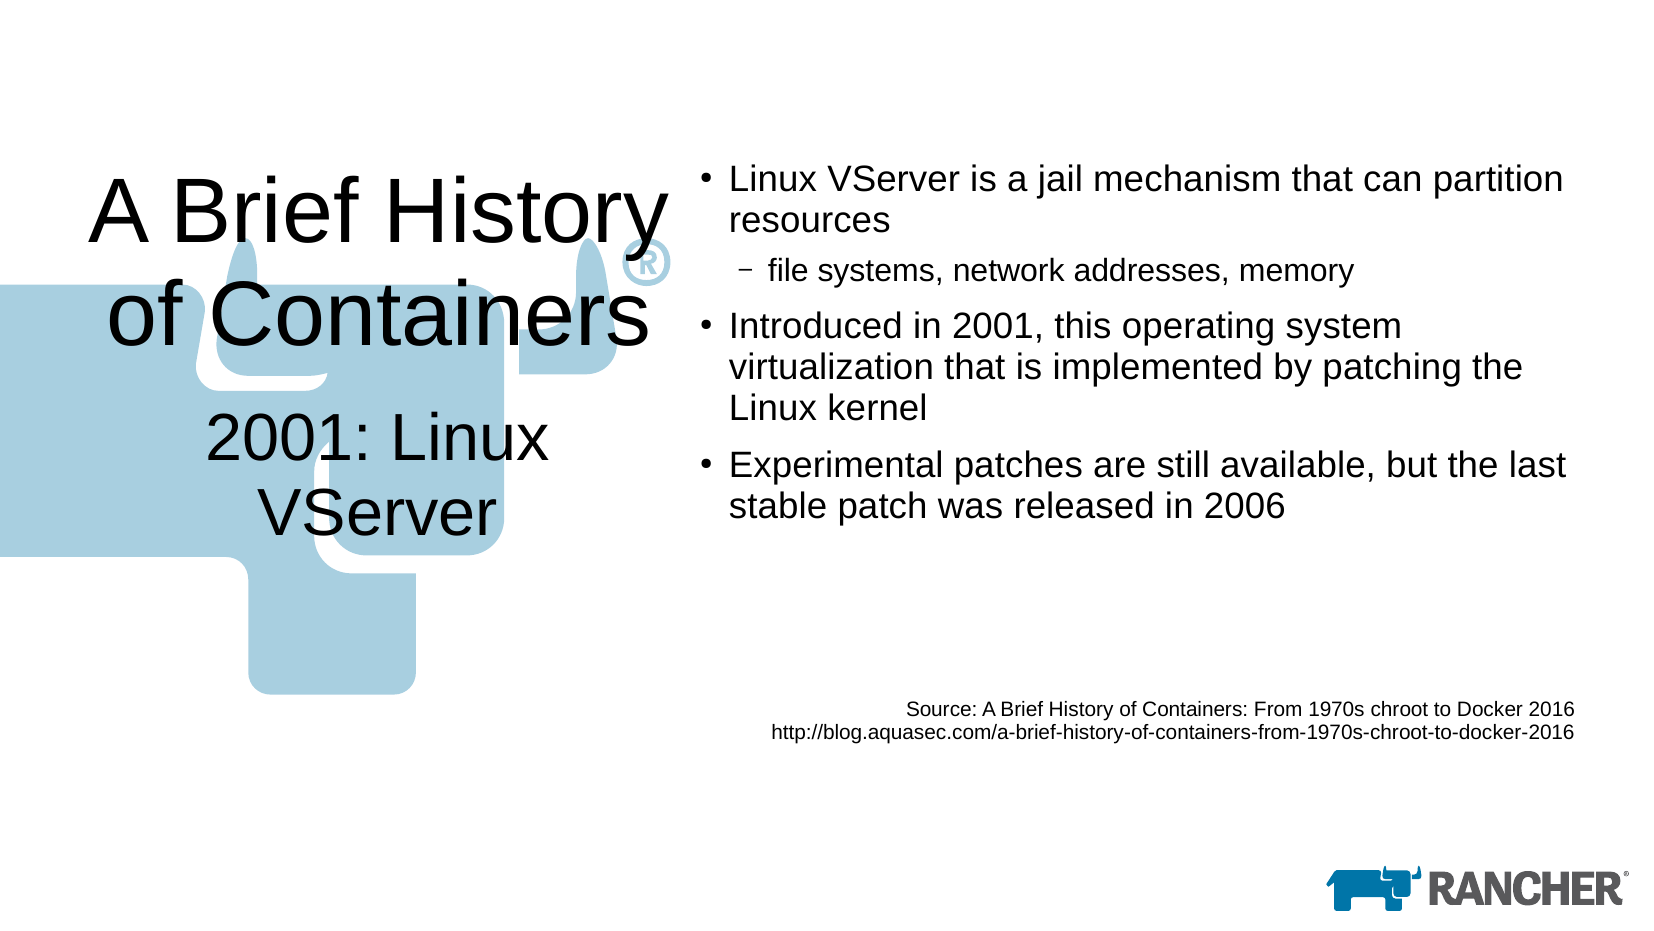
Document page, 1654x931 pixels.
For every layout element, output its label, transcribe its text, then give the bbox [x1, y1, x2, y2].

title A Brief History of Containers [83, 154, 676, 371]
list Linux VServer is a jail mechanism that can partition resources file systems, network addresses, memory Introduced in 2001, this operating system virtualization that is implemented by patching the Linux kernel Experimental patches are still available, but the last stable patch was released in 2006 [690, 157, 1572, 533]
text_box 2001: Linux VServer [81, 400, 674, 705]
text_box Source: A Brief History of Containers: From 1970s chroot to Docker 2016 http://blog.aquasec.com/a-brief-history-of-containers-from-1970s-chroot-to-docker-2016 [734, 689, 1590, 775]
